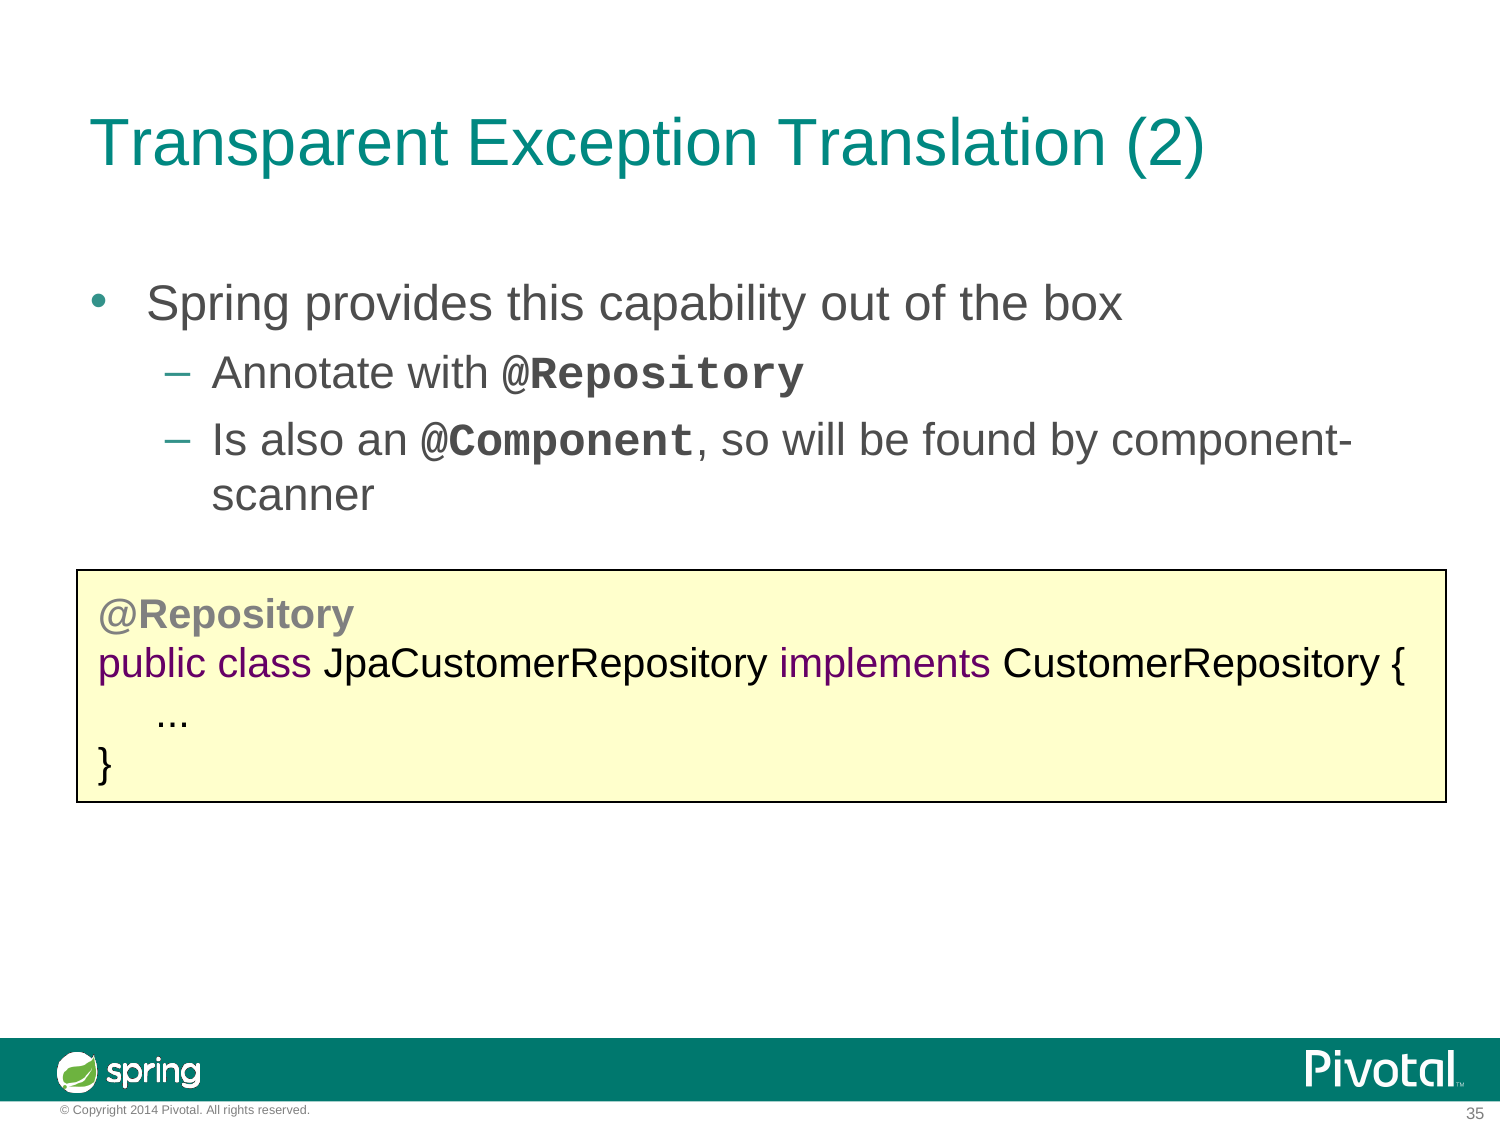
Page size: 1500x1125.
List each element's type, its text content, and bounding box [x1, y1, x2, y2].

title Transparent Exception Translation (2) [75, 45, 1426, 233]
picture [1306, 1050, 1464, 1087]
list Spring provides this capability out of the box Annotate with @Repository Is also an @Component, so will be found by component-scanner [75, 262, 1426, 1005]
text_box @Repository public class JpaCustomerRepository implements CustomerRepository { ... } [77, 570, 1447, 802]
picture [32, 1041, 210, 1103]
